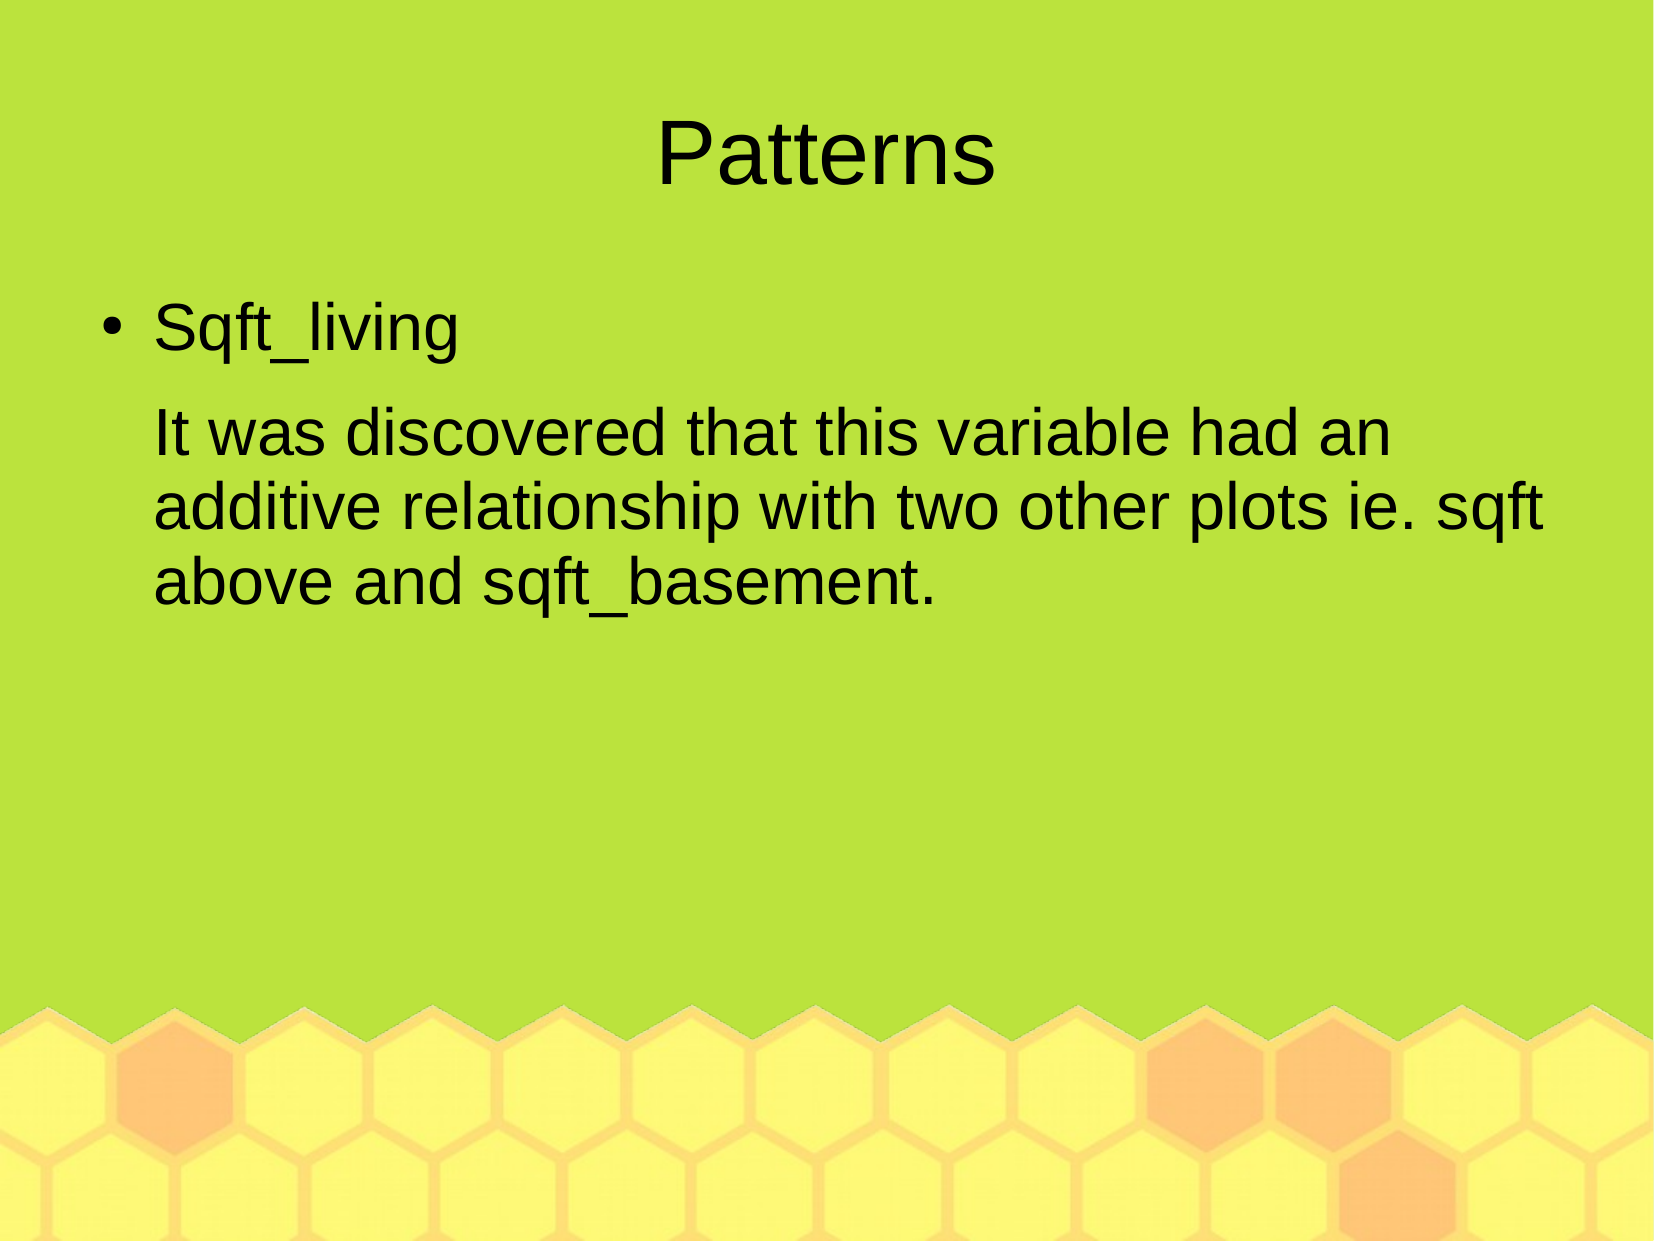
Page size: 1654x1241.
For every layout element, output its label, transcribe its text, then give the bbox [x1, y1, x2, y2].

title Patterns [82, 49, 1571, 257]
list Sqft_living It was discovered that this variable had an additive relationship with two other plots ie. sqft above and sqft_basement. [82, 290, 1571, 1010]
picture [0, 1001, 1654, 1241]
